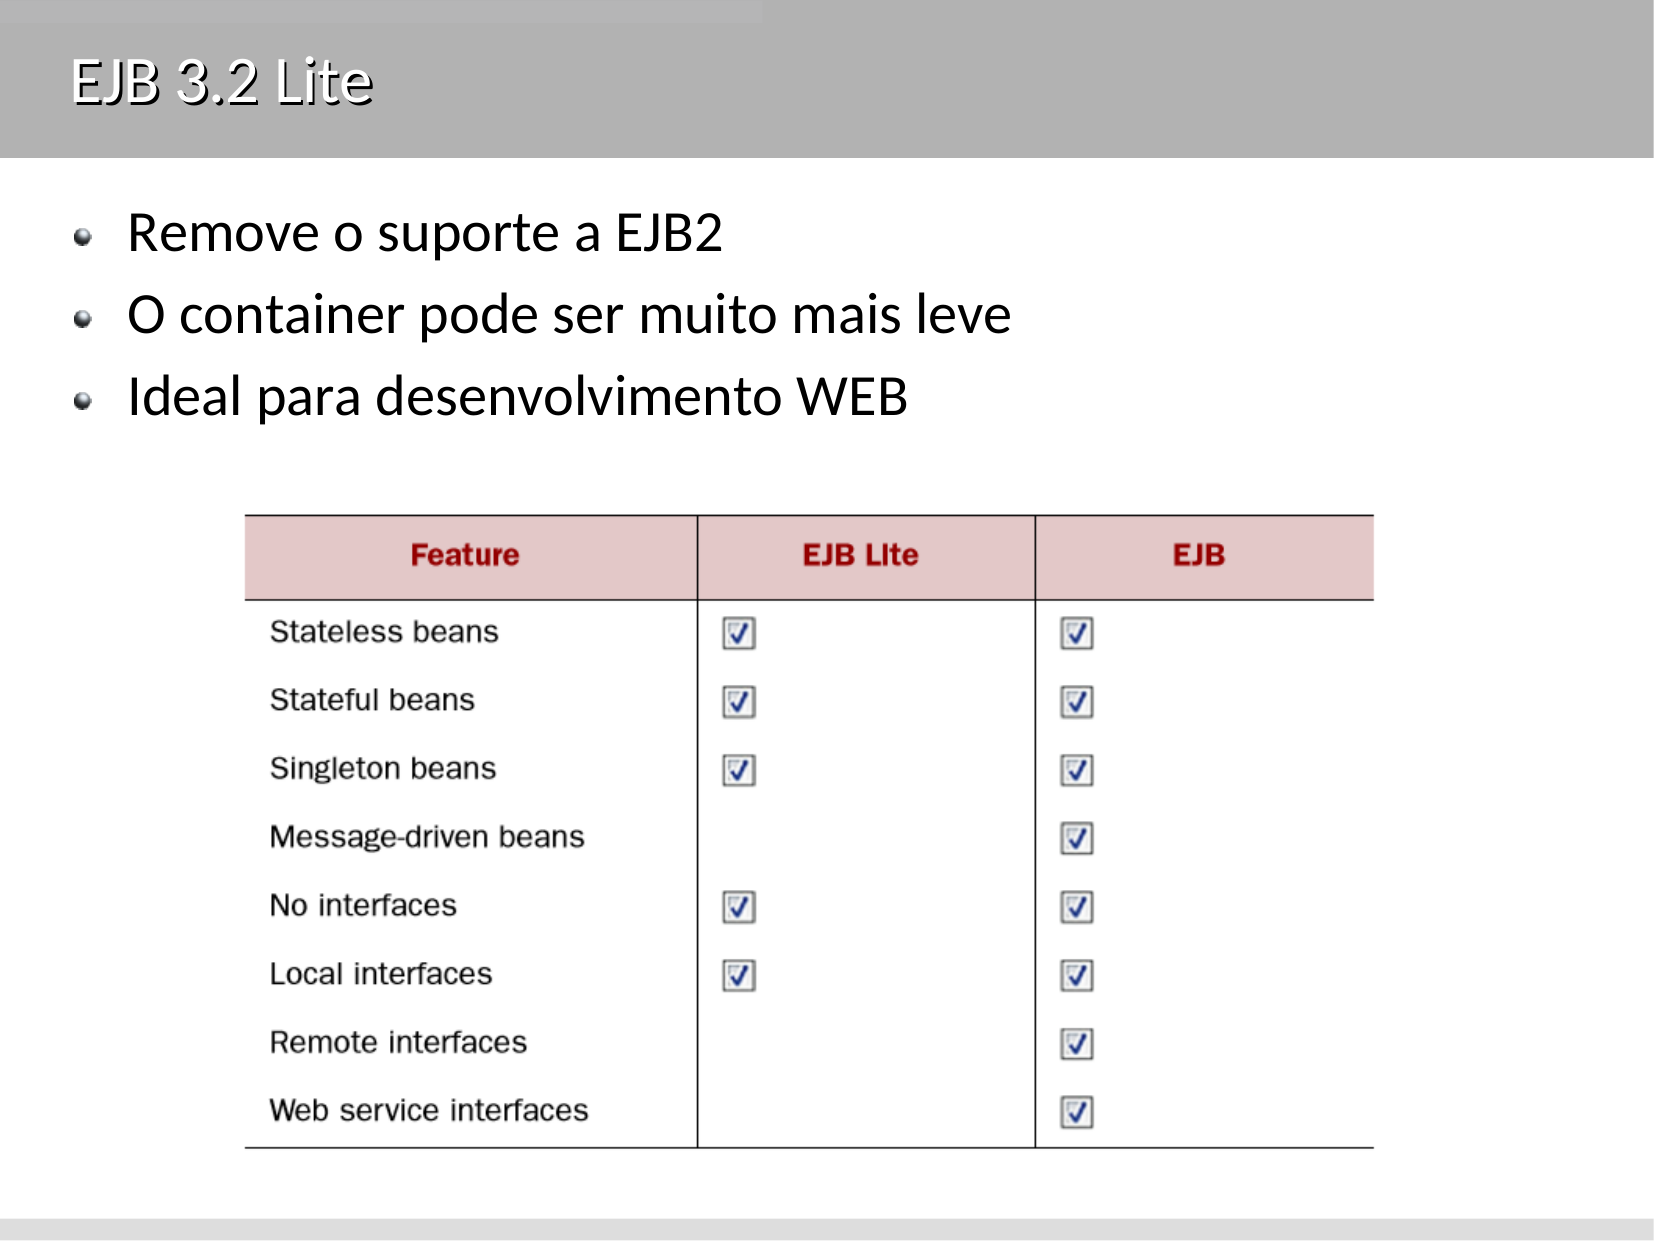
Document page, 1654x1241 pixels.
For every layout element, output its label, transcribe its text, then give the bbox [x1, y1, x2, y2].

list Remove o suporte a EJB2 O container pode ser muito mais leve Ideal para desenvolvimento WEB [56, 207, 1595, 1128]
title EJB 3.2 Lite [70, 11, 1536, 160]
picture [228, 493, 1407, 1163]
